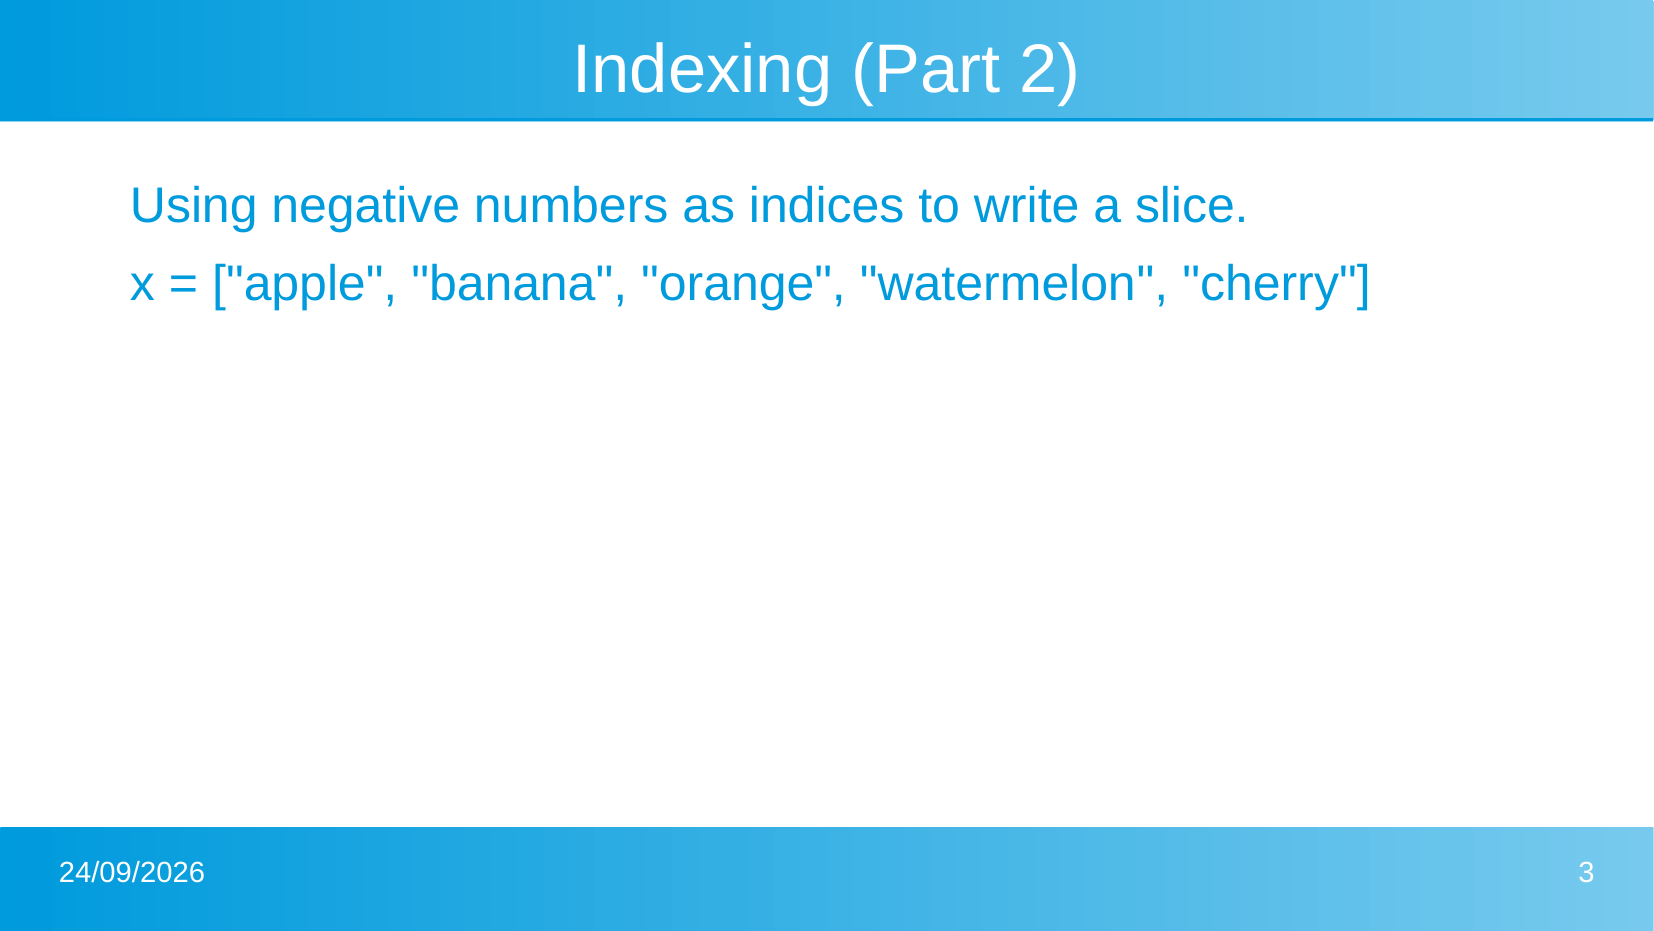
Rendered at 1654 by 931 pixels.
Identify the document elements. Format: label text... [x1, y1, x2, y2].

list Using negative numbers as indices to write a slice. x = ["apple", "banana", "orange", "watermelon", "cherry"] [59, 177, 1595, 768]
title Indexing (Part 2) [59, 29, 1595, 108]
